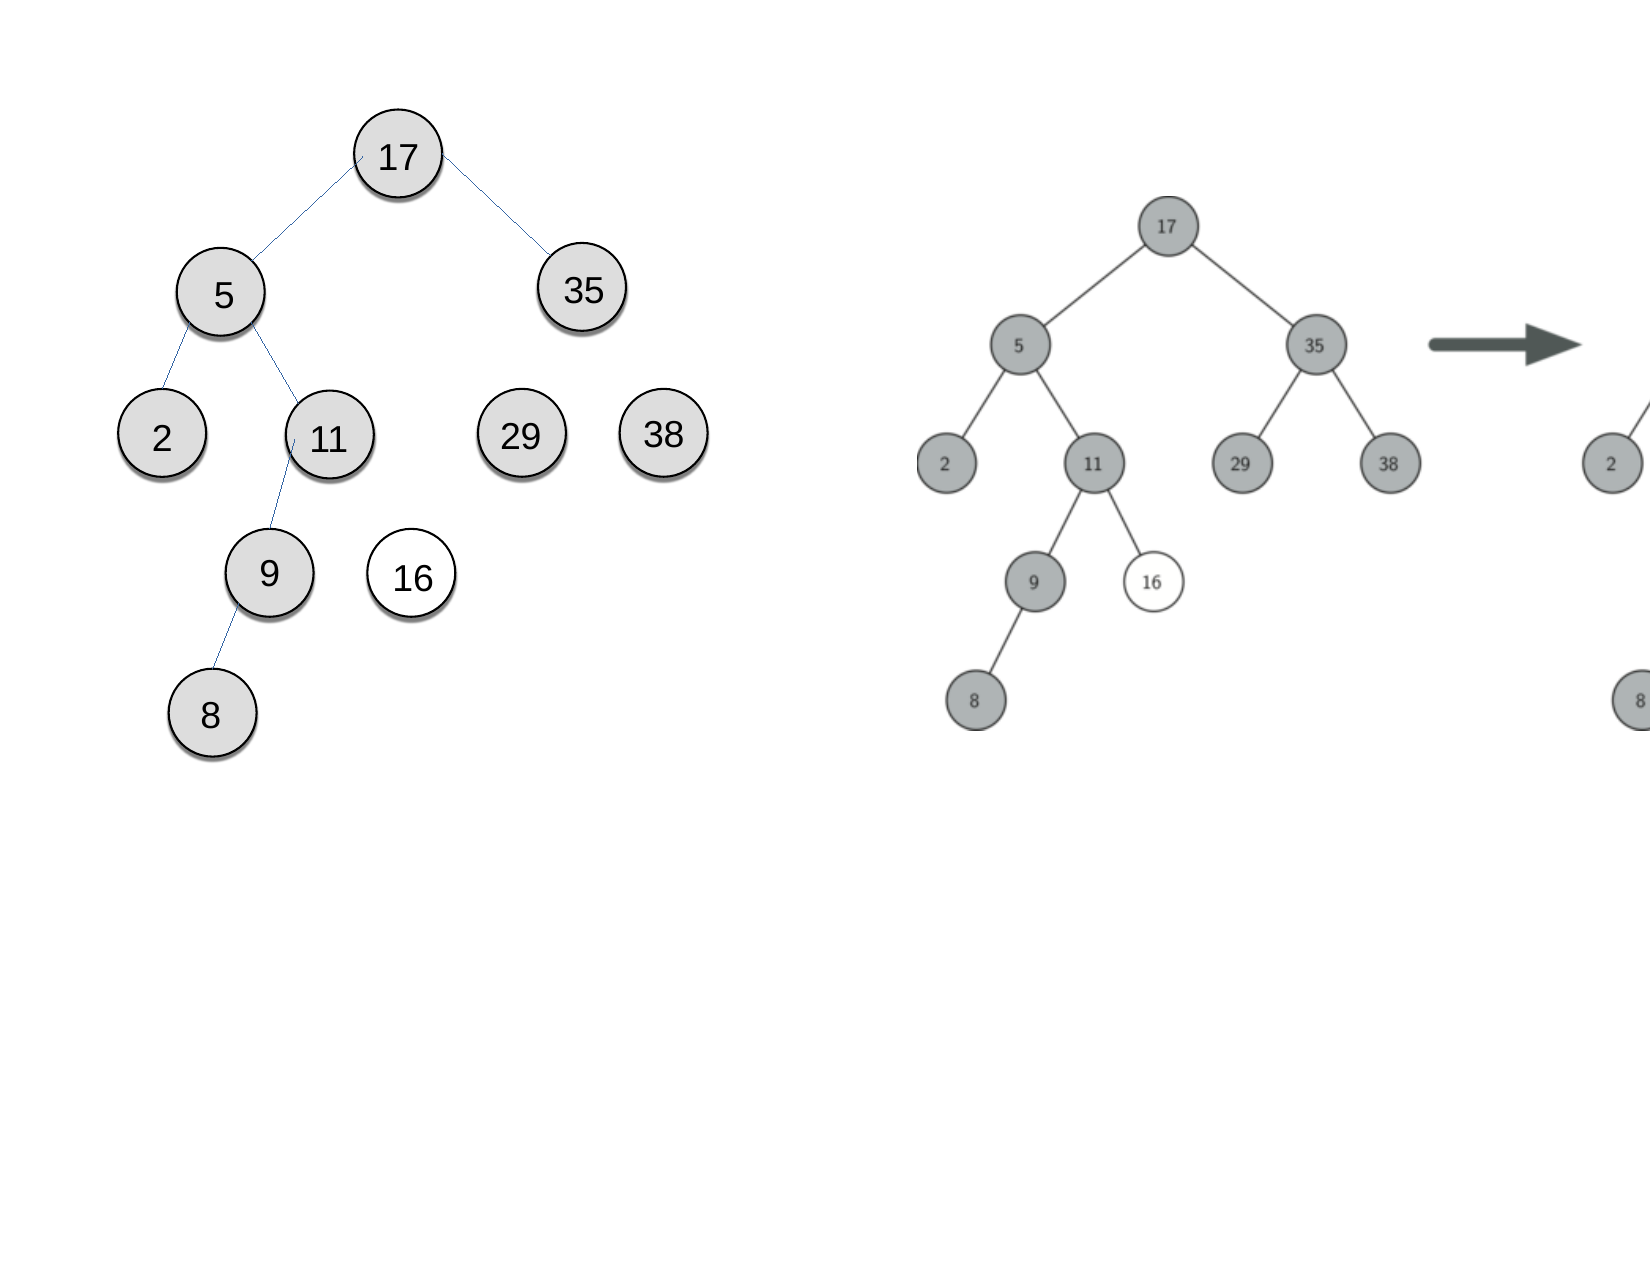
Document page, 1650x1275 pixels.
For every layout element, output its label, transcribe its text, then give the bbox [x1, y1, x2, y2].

text_box [620, 264, 626, 309]
text_box [368, 186, 428, 198]
text_box 5 [199, 266, 248, 324]
text_box 16 [377, 549, 449, 607]
text_box [435, 129, 443, 178]
text_box [477, 409, 485, 457]
text_box 35 [548, 261, 620, 319]
text_box [176, 247, 265, 336]
text_box [354, 109, 434, 179]
text_box [168, 668, 257, 757]
text_box [367, 528, 449, 601]
text_box [619, 407, 628, 459]
text_box [632, 464, 695, 477]
text_box 17 [362, 128, 435, 186]
text_box 2 [137, 409, 186, 467]
text_box [285, 390, 374, 460]
text_box [118, 388, 207, 477]
text_box 8 [185, 687, 234, 744]
text_box [538, 242, 618, 315]
text_box [383, 607, 439, 617]
text_box 9 [244, 545, 294, 603]
text_box [225, 528, 314, 617]
text_box [449, 550, 456, 596]
text_box [552, 319, 612, 331]
text_box [628, 388, 699, 406]
text_box [485, 388, 566, 460]
text_box 38 [628, 406, 700, 464]
picture [917, 196, 1650, 731]
text_box [302, 469, 358, 479]
text_box [492, 465, 552, 477]
text_box 11 [294, 411, 366, 469]
text_box [700, 408, 708, 458]
text_box 29 [485, 408, 557, 465]
